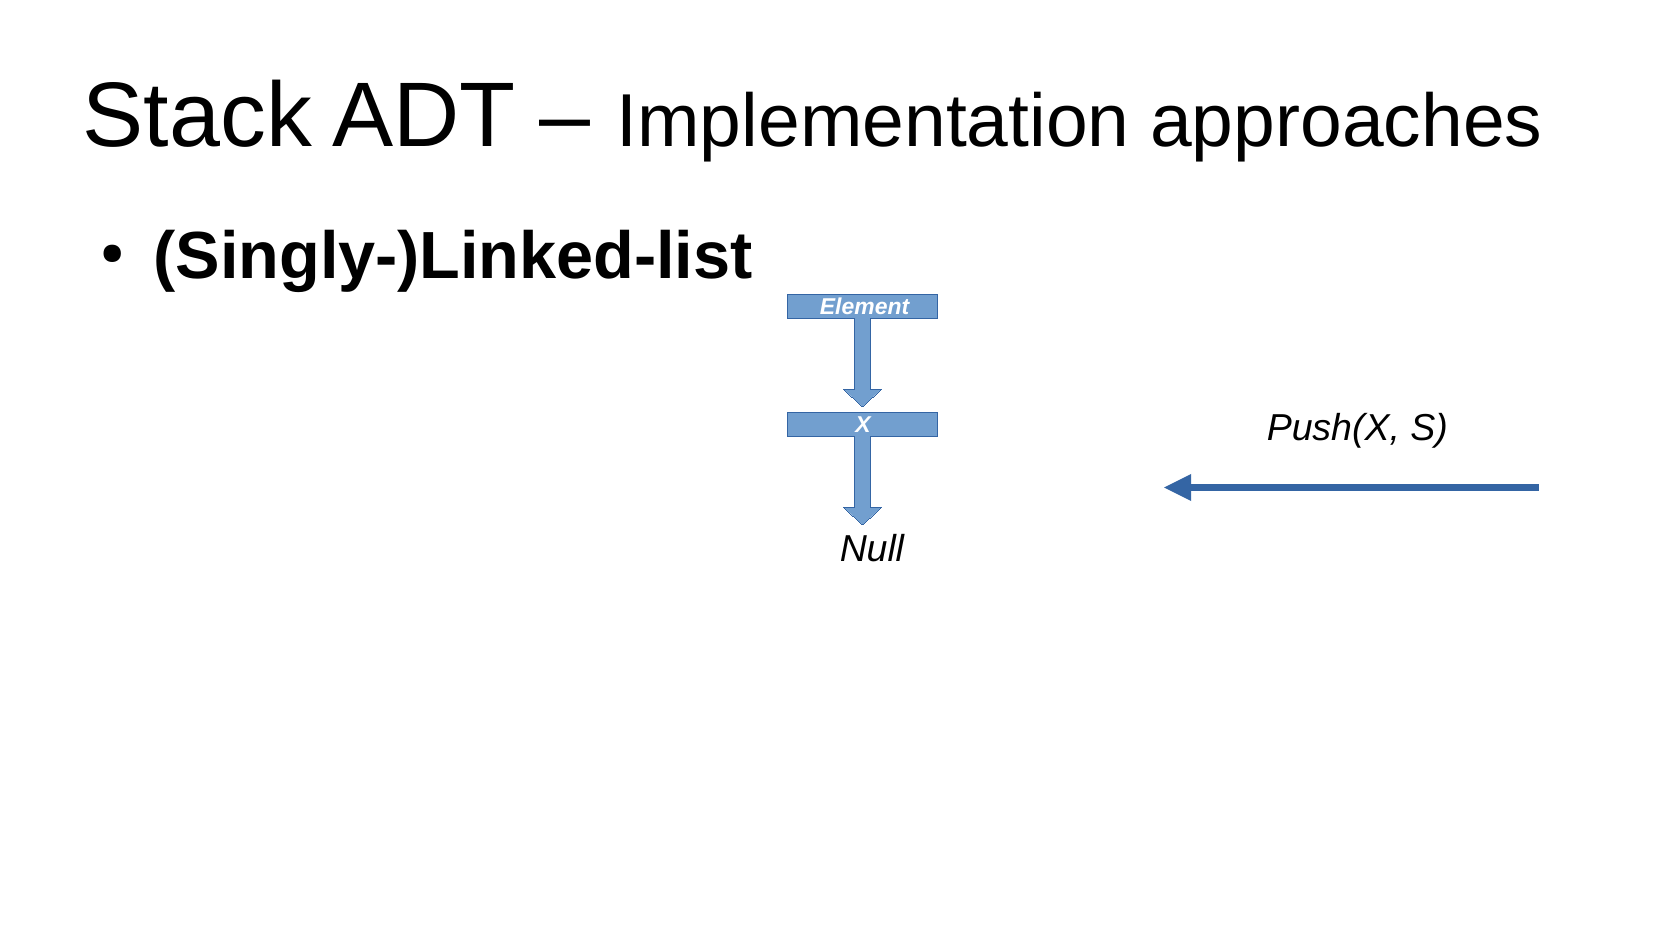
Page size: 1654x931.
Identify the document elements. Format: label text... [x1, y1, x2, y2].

text_box [787, 294, 805, 319]
list (Singly-)Linked-list [82, 217, 1571, 758]
title Stack ADT – Implementation approaches [82, 37, 1571, 193]
text_box X [840, 404, 991, 445]
text_box [843, 327, 882, 404]
text_box [843, 445, 882, 525]
text_box Null [825, 519, 920, 577]
text_box Push(X, S) [1252, 398, 1463, 456]
text_box [787, 412, 840, 437]
text_box Element [805, 286, 956, 327]
